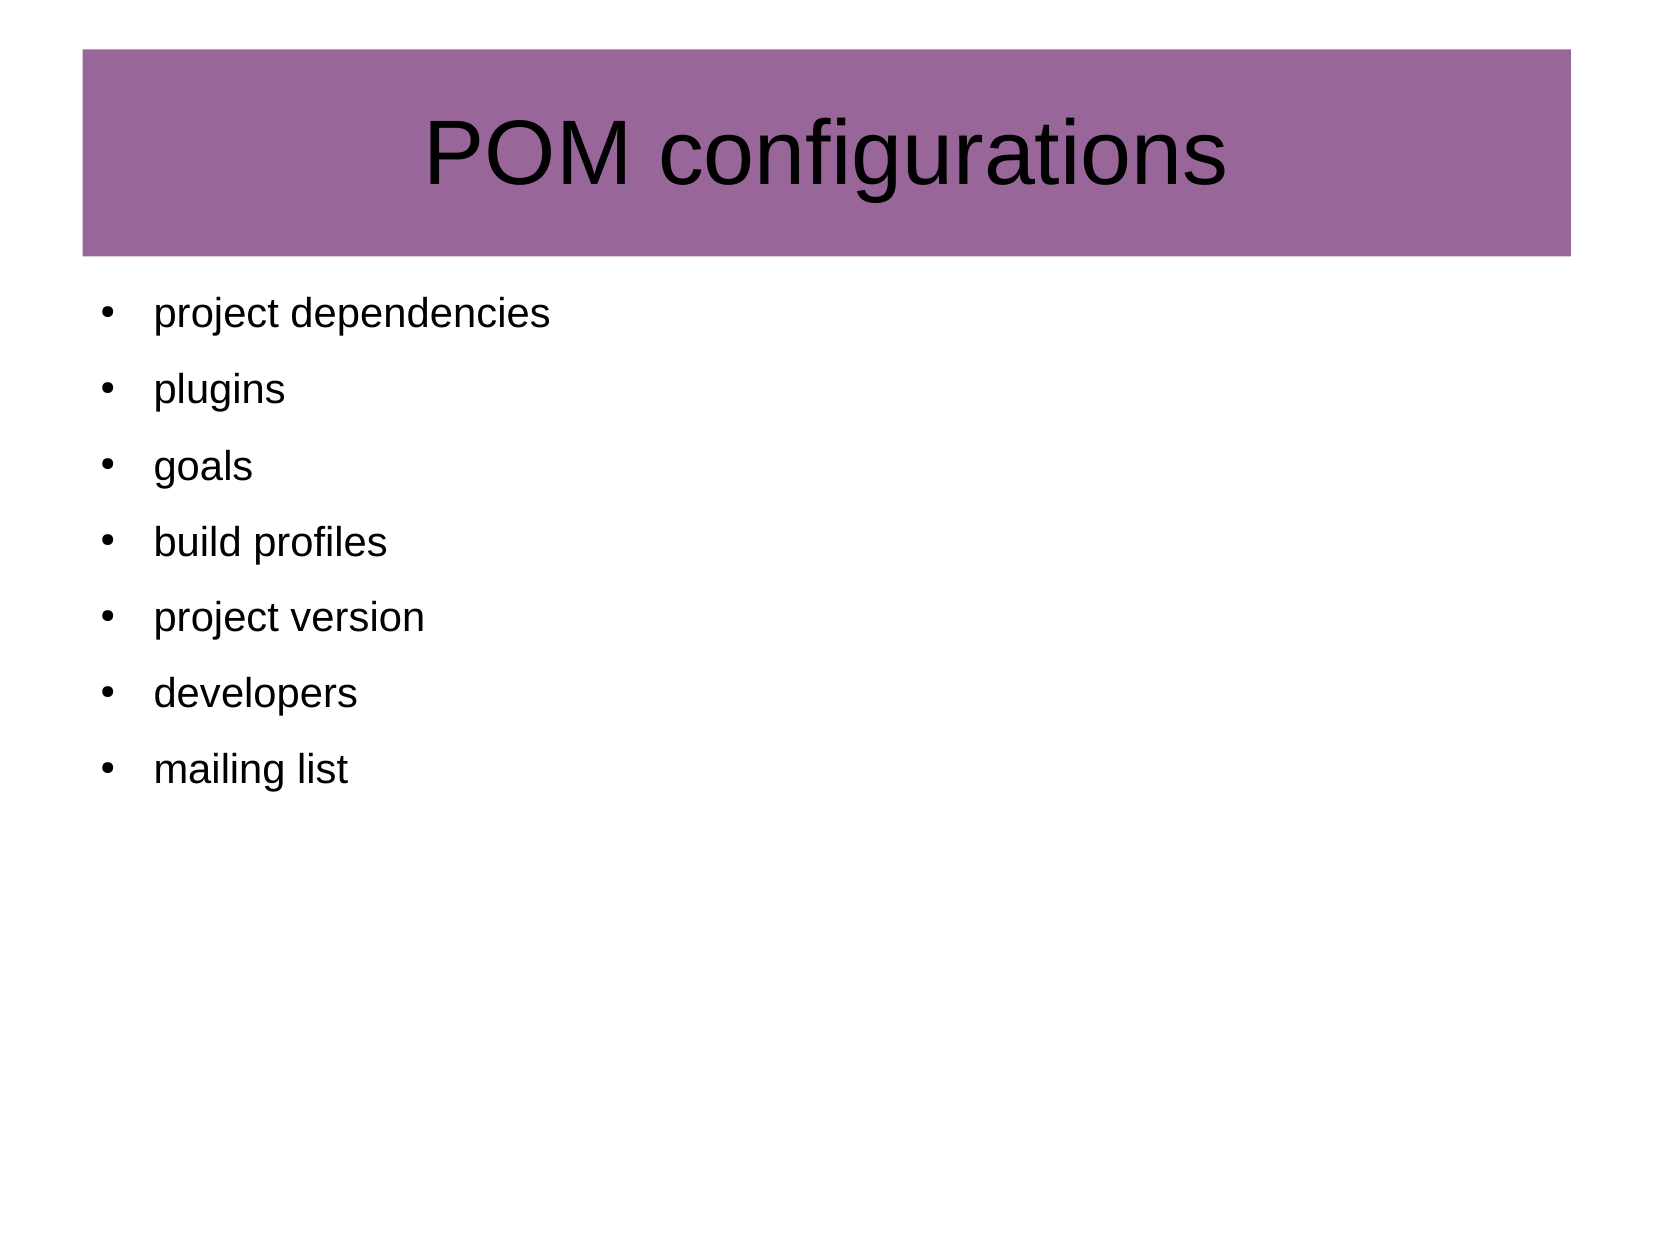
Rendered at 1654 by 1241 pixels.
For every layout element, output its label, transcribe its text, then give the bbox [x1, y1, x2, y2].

title POM configurations [82, 49, 1571, 257]
list project dependencies plugins goals build profiles project version developers mailing list [82, 290, 1571, 1010]
